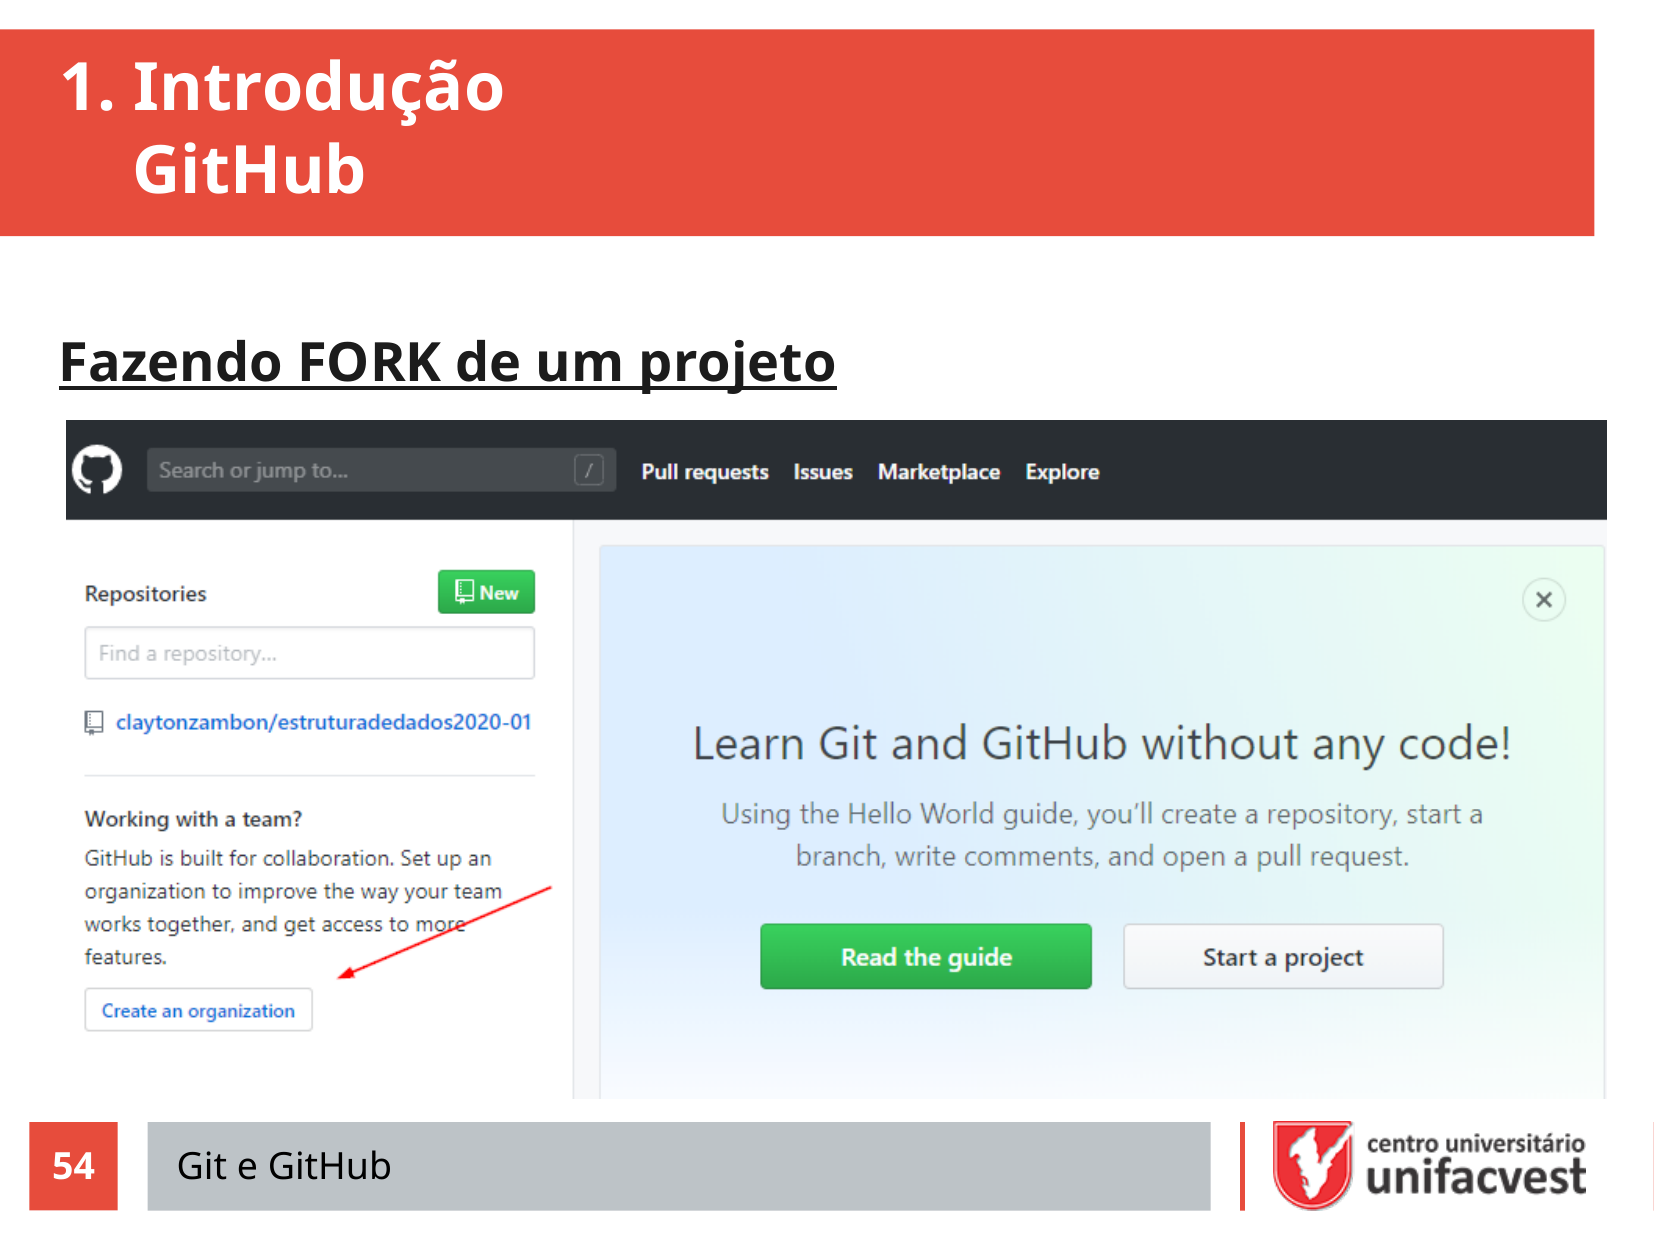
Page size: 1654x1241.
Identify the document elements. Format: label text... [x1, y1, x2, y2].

list Fazendo FORK de um projeto [59, 324, 1566, 1093]
text_box Git e GitHub [161, 1132, 1212, 1196]
title 1. Introdução GitHub [59, 59, 1595, 207]
picture [66, 420, 1607, 1099]
picture [1273, 1121, 1586, 1211]
text_box [1245, 1120, 1654, 1212]
